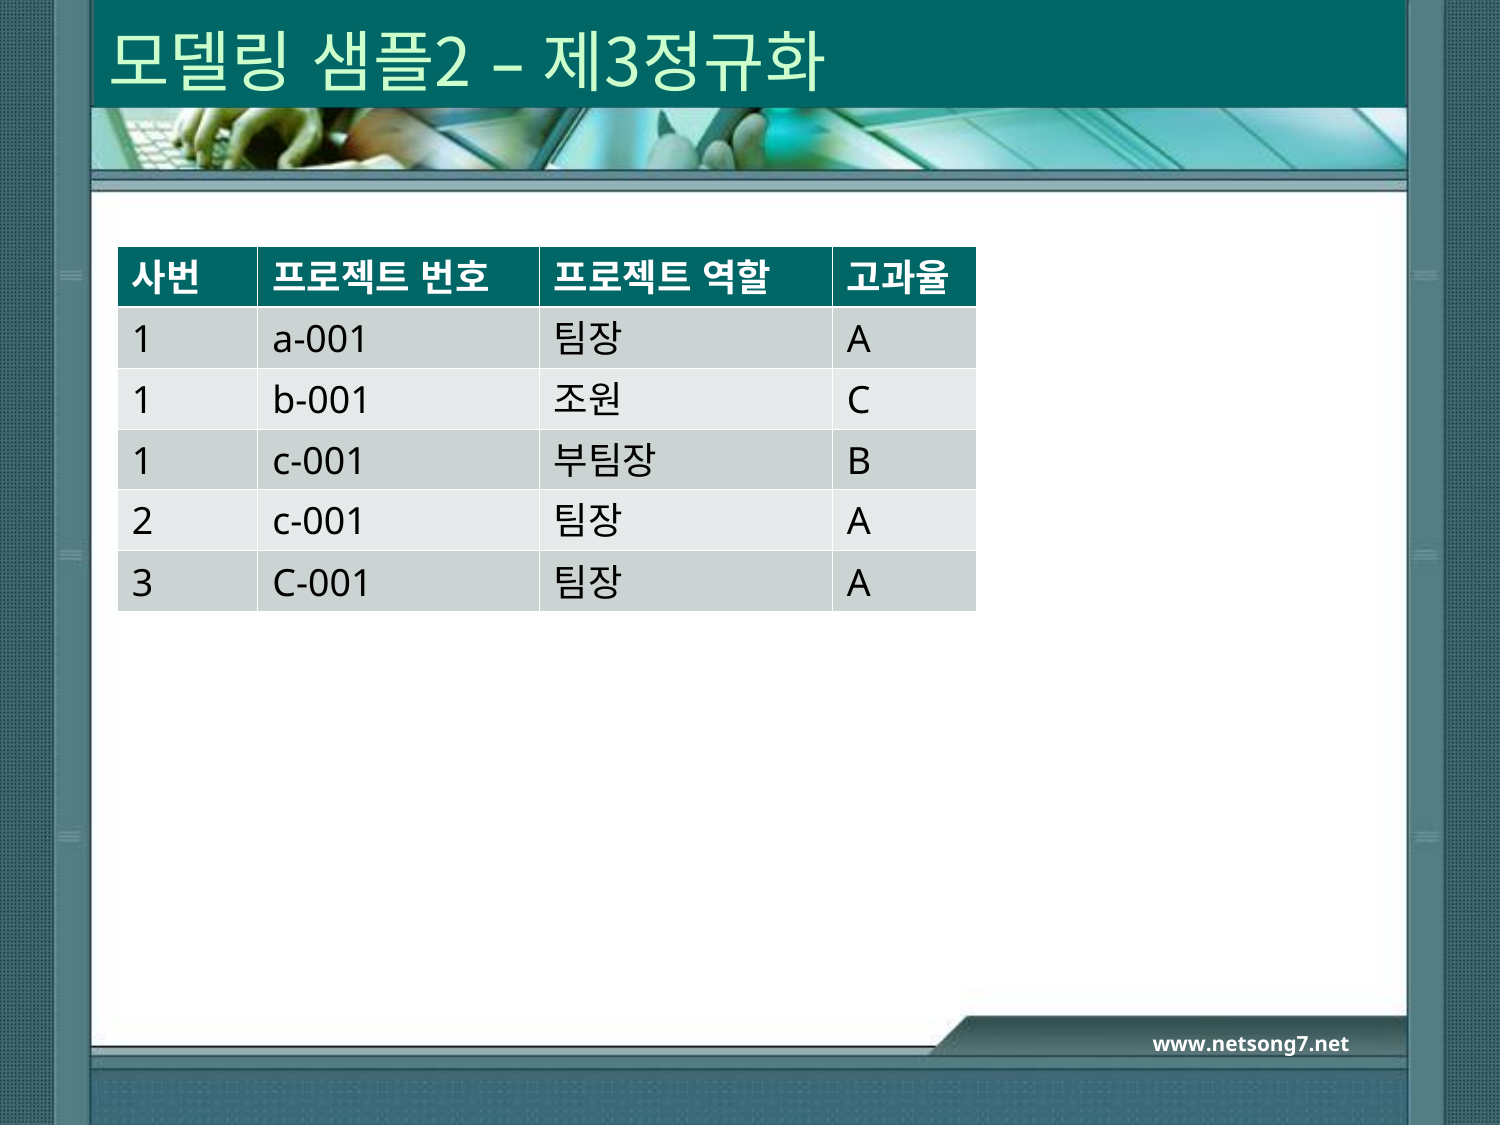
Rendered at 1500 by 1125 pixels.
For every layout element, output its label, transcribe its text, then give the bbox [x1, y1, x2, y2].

table_cell C [833, 369, 976, 429]
table_cell a-001 [258, 308, 539, 368]
table_cell C-001 [258, 551, 539, 611]
table_cell c-001 [258, 490, 539, 550]
table_cell 1 [118, 369, 257, 429]
table_cell 팀장 [540, 490, 832, 550]
table_cell 1 [118, 430, 257, 489]
picture [0, 0, 1500, 1125]
table_cell 팀장 [540, 551, 832, 611]
text_box 모델링 샘플2 – 제3정규화 [93, 11, 1394, 95]
table_cell b-001 [258, 369, 539, 429]
table_header 사번 [118, 247, 257, 306]
table_cell 3 [118, 551, 257, 611]
text_box www.netsong7.net [986, 1023, 1365, 1062]
table_cell A [833, 490, 976, 550]
table_header 프로젝트 역할 [540, 247, 832, 306]
table_cell B [833, 430, 976, 489]
table_cell A [833, 551, 976, 611]
table_cell 팀장 [540, 308, 832, 368]
table_cell 부팀장 [540, 430, 832, 489]
table_cell 1 [118, 308, 257, 368]
table_header 고과율 [833, 247, 976, 306]
table_cell A [833, 308, 976, 368]
table_header 프로젝트 번호 [258, 247, 539, 306]
table_cell 2 [118, 490, 257, 550]
table_cell 조원 [540, 369, 832, 429]
table_cell c-001 [258, 430, 539, 489]
